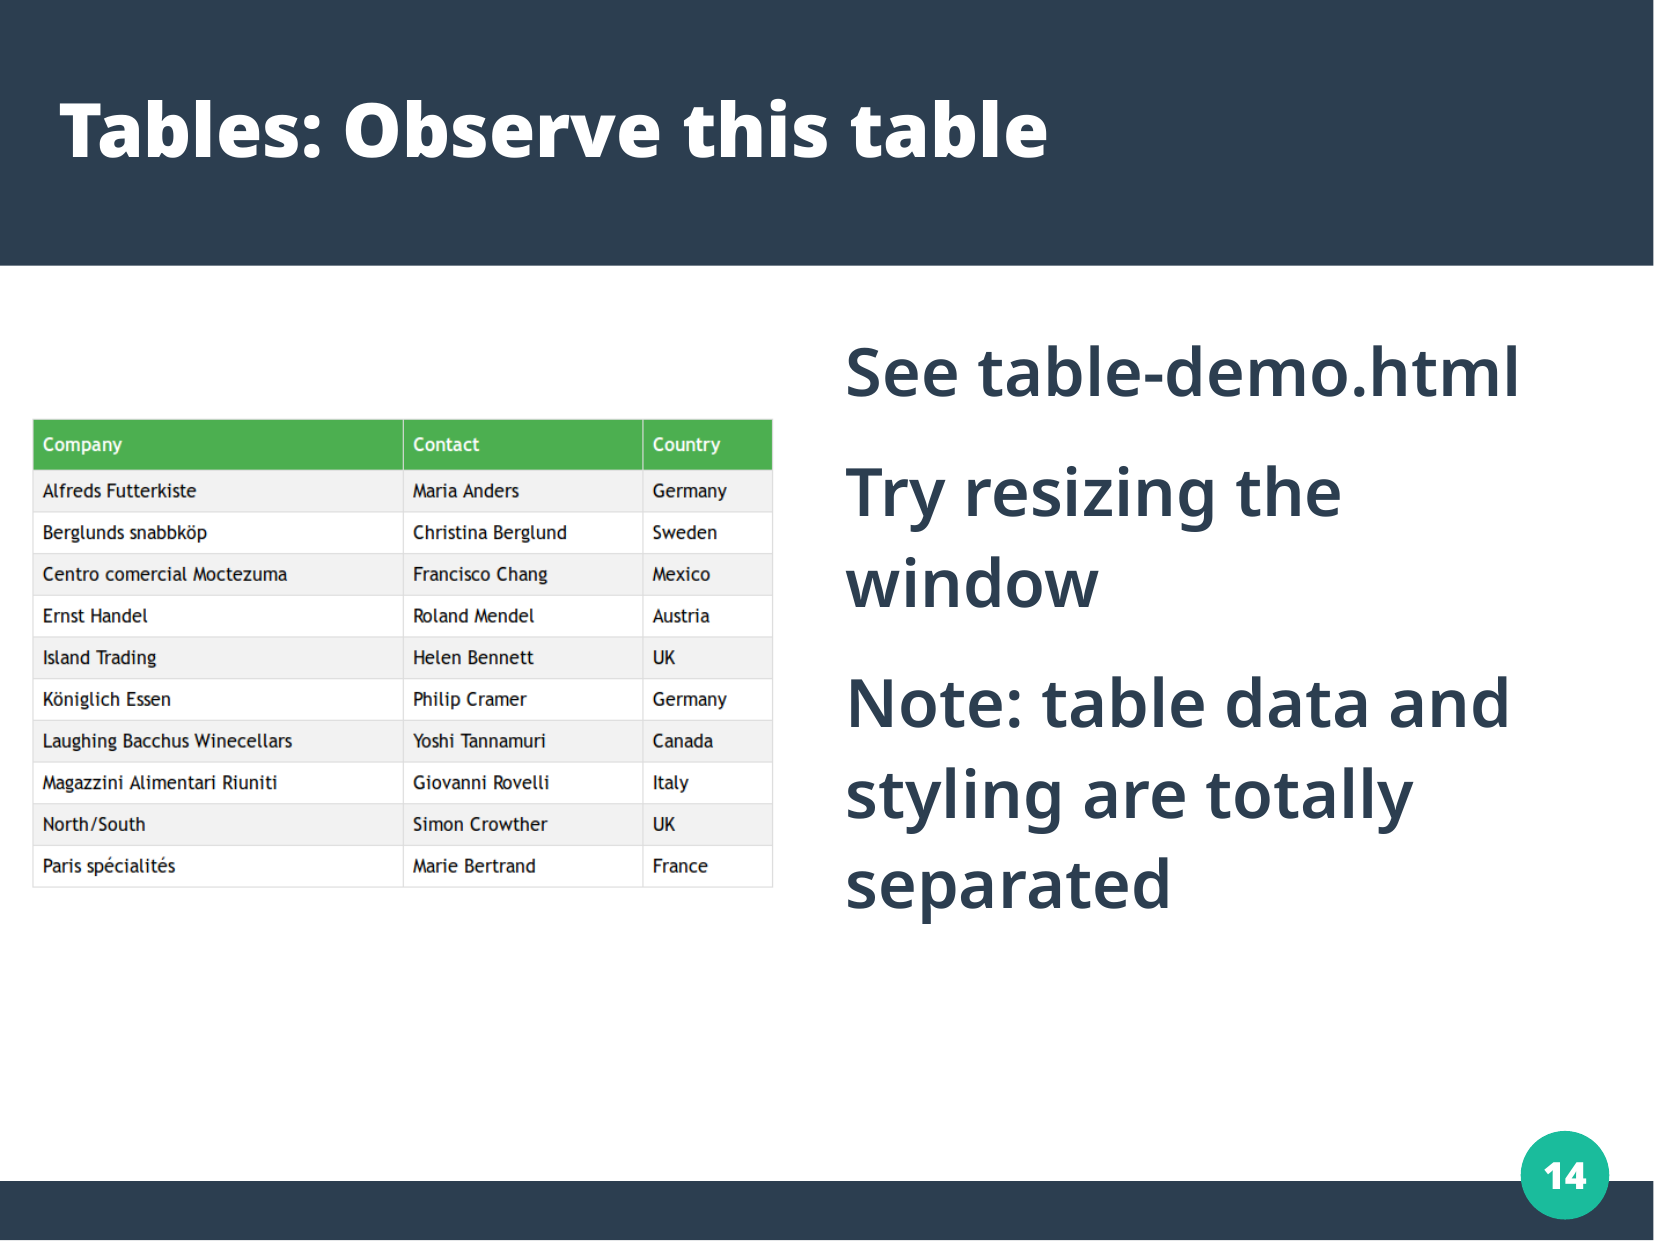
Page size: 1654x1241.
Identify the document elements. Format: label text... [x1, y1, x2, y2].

title Tables: Observe this table [59, 49, 1595, 207]
list See table-demo.html Try resizing the window Note: table data and styling are totally separated [845, 324, 1596, 1152]
picture [29, 413, 779, 897]
